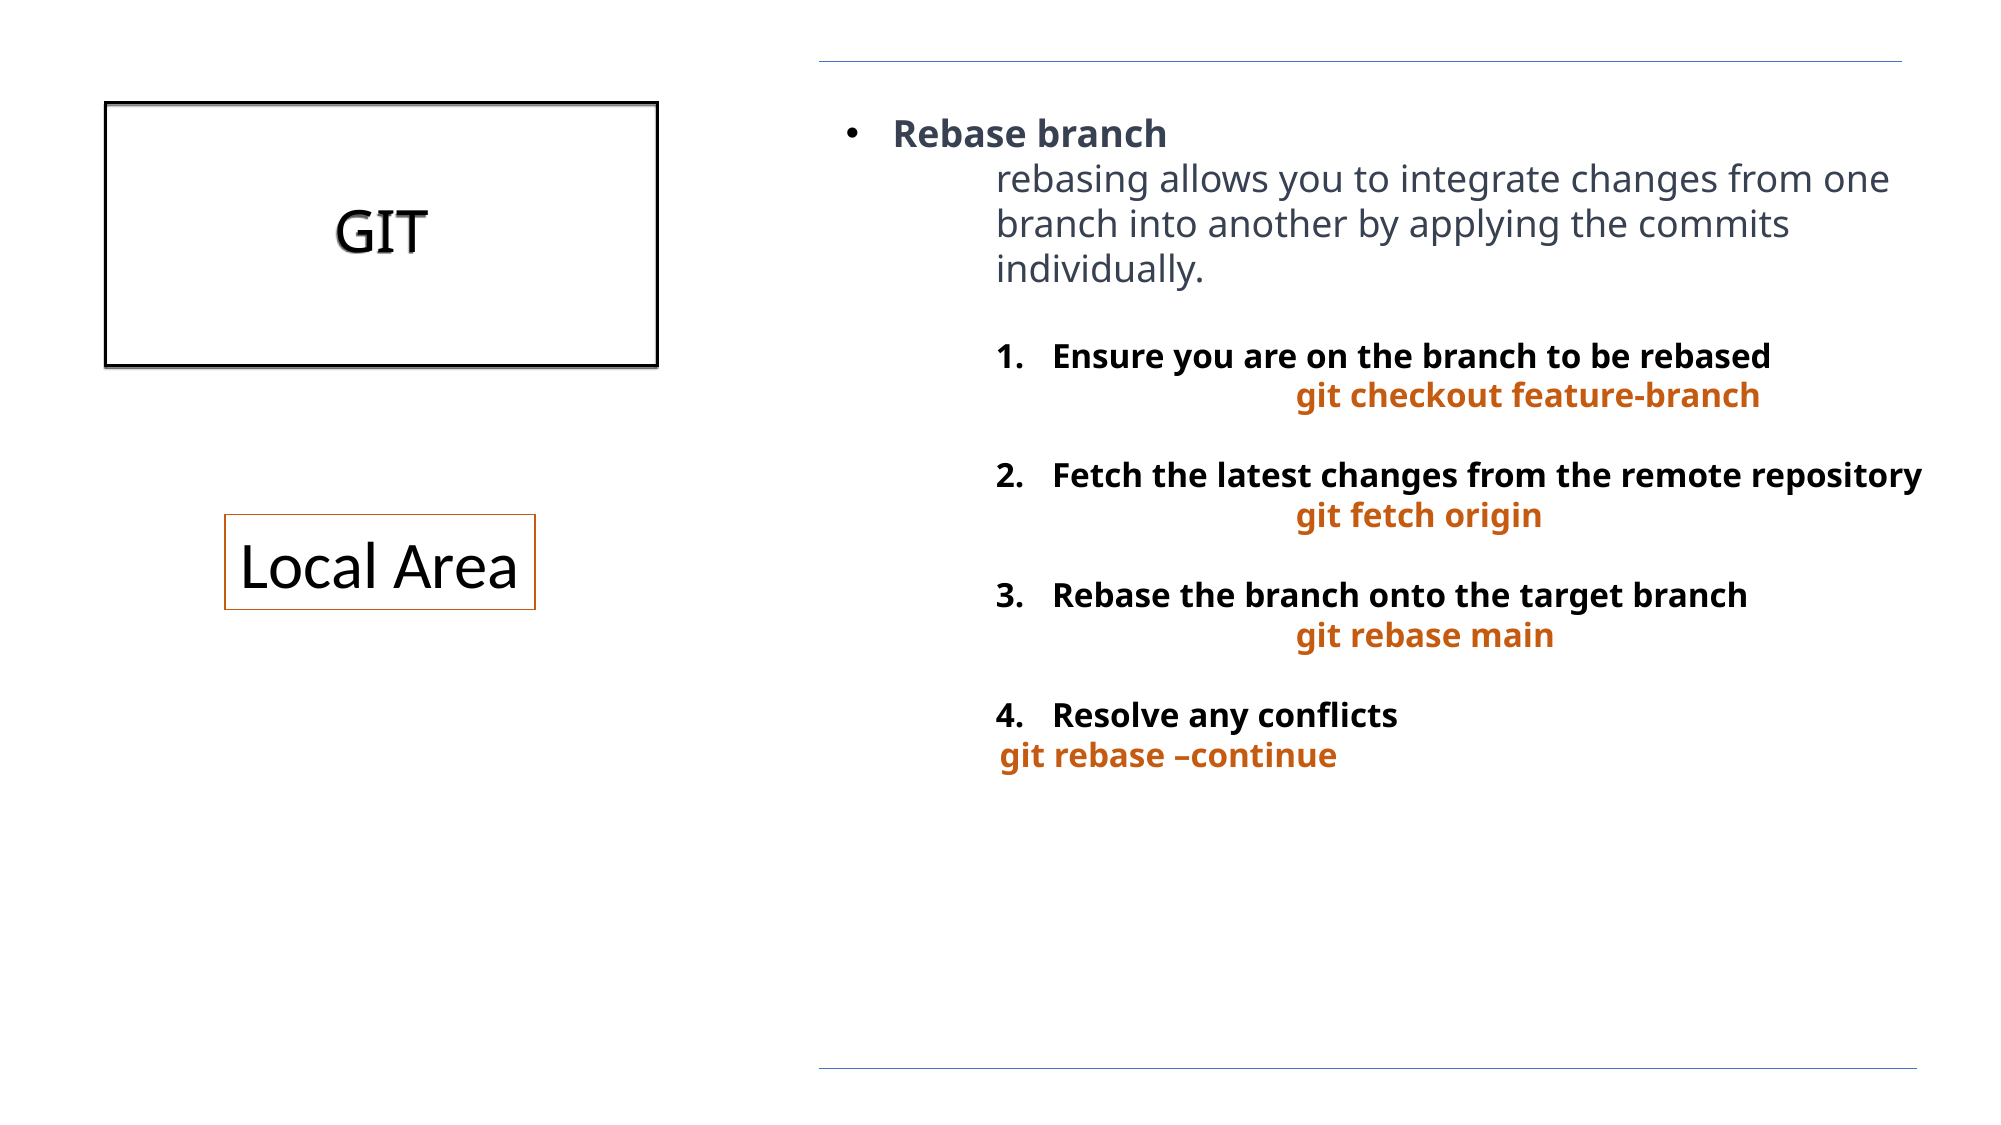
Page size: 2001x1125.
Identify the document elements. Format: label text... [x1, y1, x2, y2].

title GIT [105, 102, 658, 366]
text_box Local Area [225, 514, 535, 610]
text_box Rebase branch rebasing allows you to integrate changes from one branch into another by applying the commits individually. Ensure you are on the branch to be rebased git checkout feature-branch Fetch the latest changes from the remote repository git fetch origin Rebase the branch onto the target branch git rebase main Resolve any conflicts git rebase –continue [830, 102, 1979, 784]
